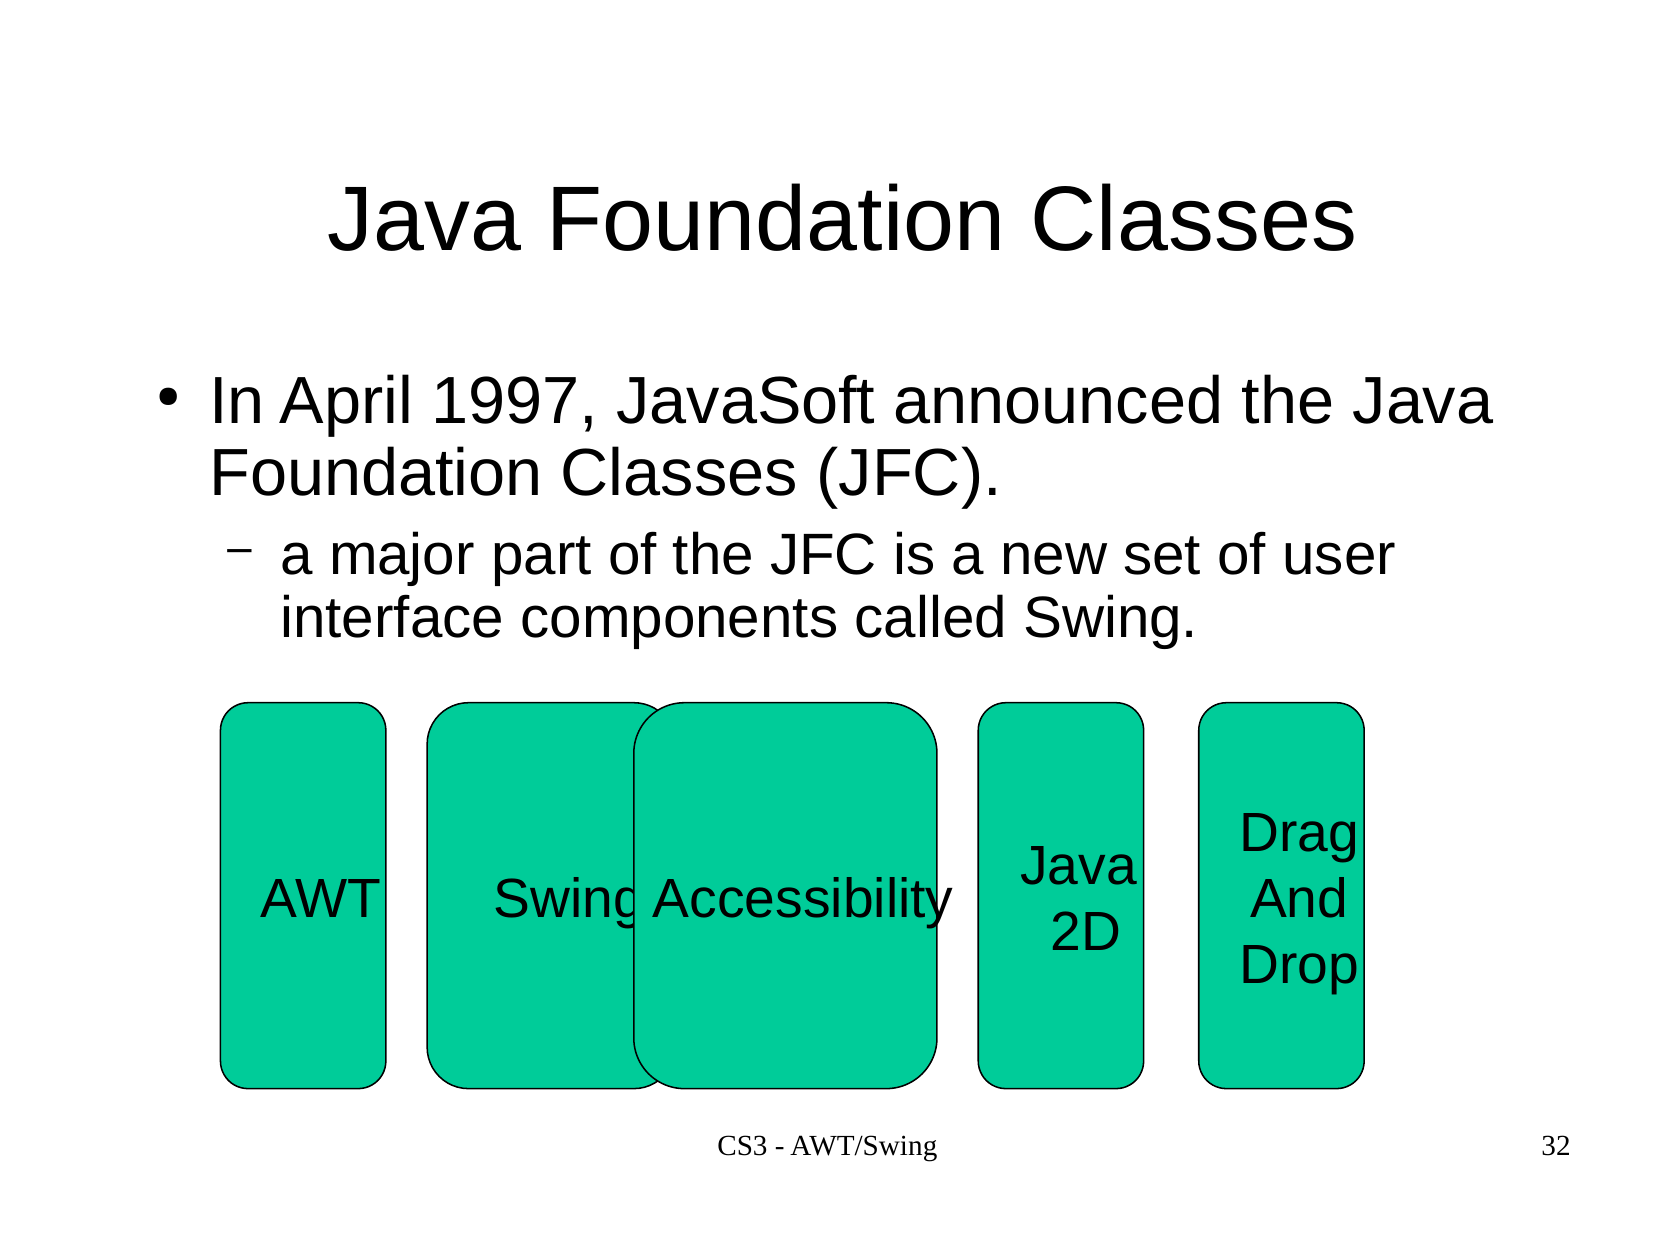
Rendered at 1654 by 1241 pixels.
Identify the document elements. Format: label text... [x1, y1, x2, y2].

text_box Java 2D [978, 702, 1144, 1089]
text_box Accessibility [633, 702, 937, 1089]
text_box AWT [220, 702, 386, 1089]
list In April 1997, JavaSoft announced the Java Foundation Classes (JFC). a major part of the JFC is a new set of user interface components called Swing. [124, 358, 1530, 689]
text_box Swing [427, 702, 658, 1089]
title Java Foundation Classes [124, 110, 1530, 317]
text_box Drag And Drop [1198, 702, 1365, 1089]
text_box Swing [620, 891, 633, 914]
